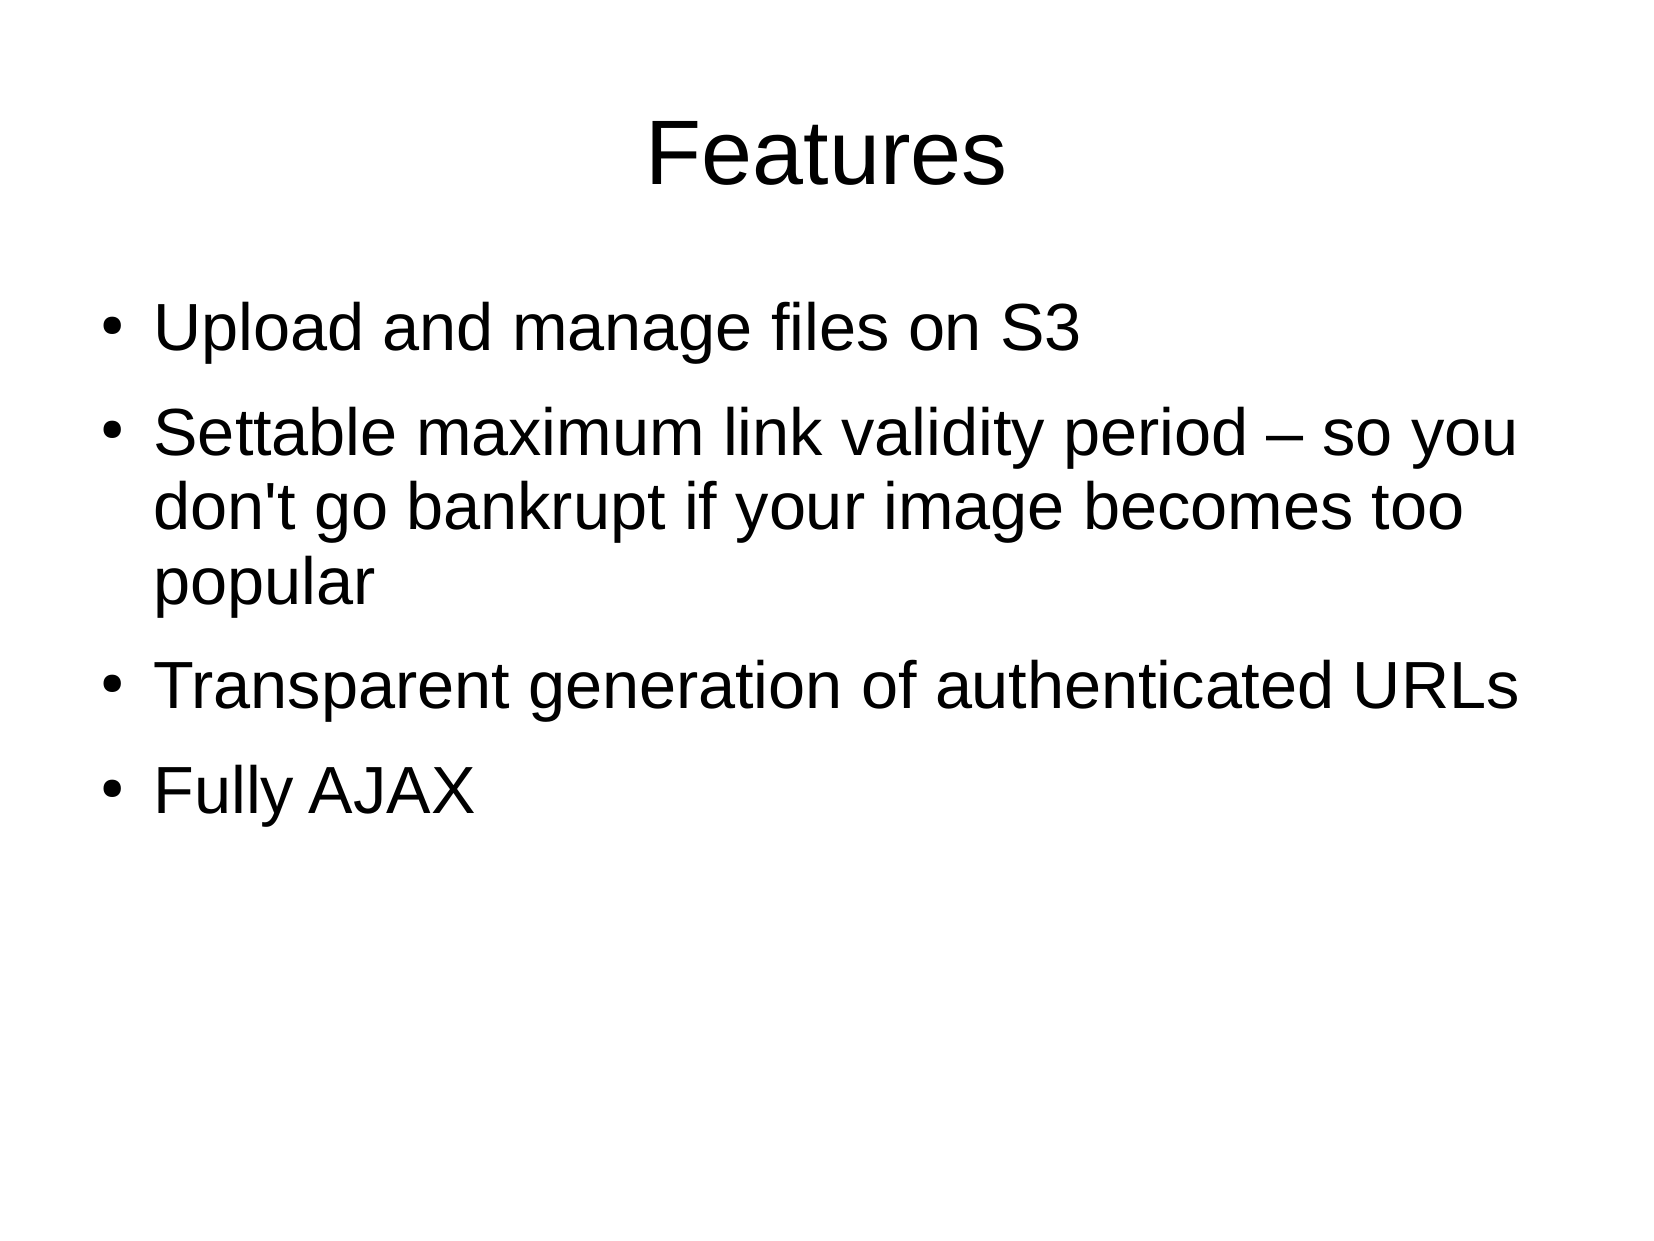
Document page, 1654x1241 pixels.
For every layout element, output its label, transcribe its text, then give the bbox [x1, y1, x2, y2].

list Upload and manage files on S3 Settable maximum link validity period – so you don't go bankrupt if your image becomes too popular Transparent generation of authenticated URLs Fully AJAX [82, 290, 1571, 1109]
title Features [82, 49, 1571, 257]
